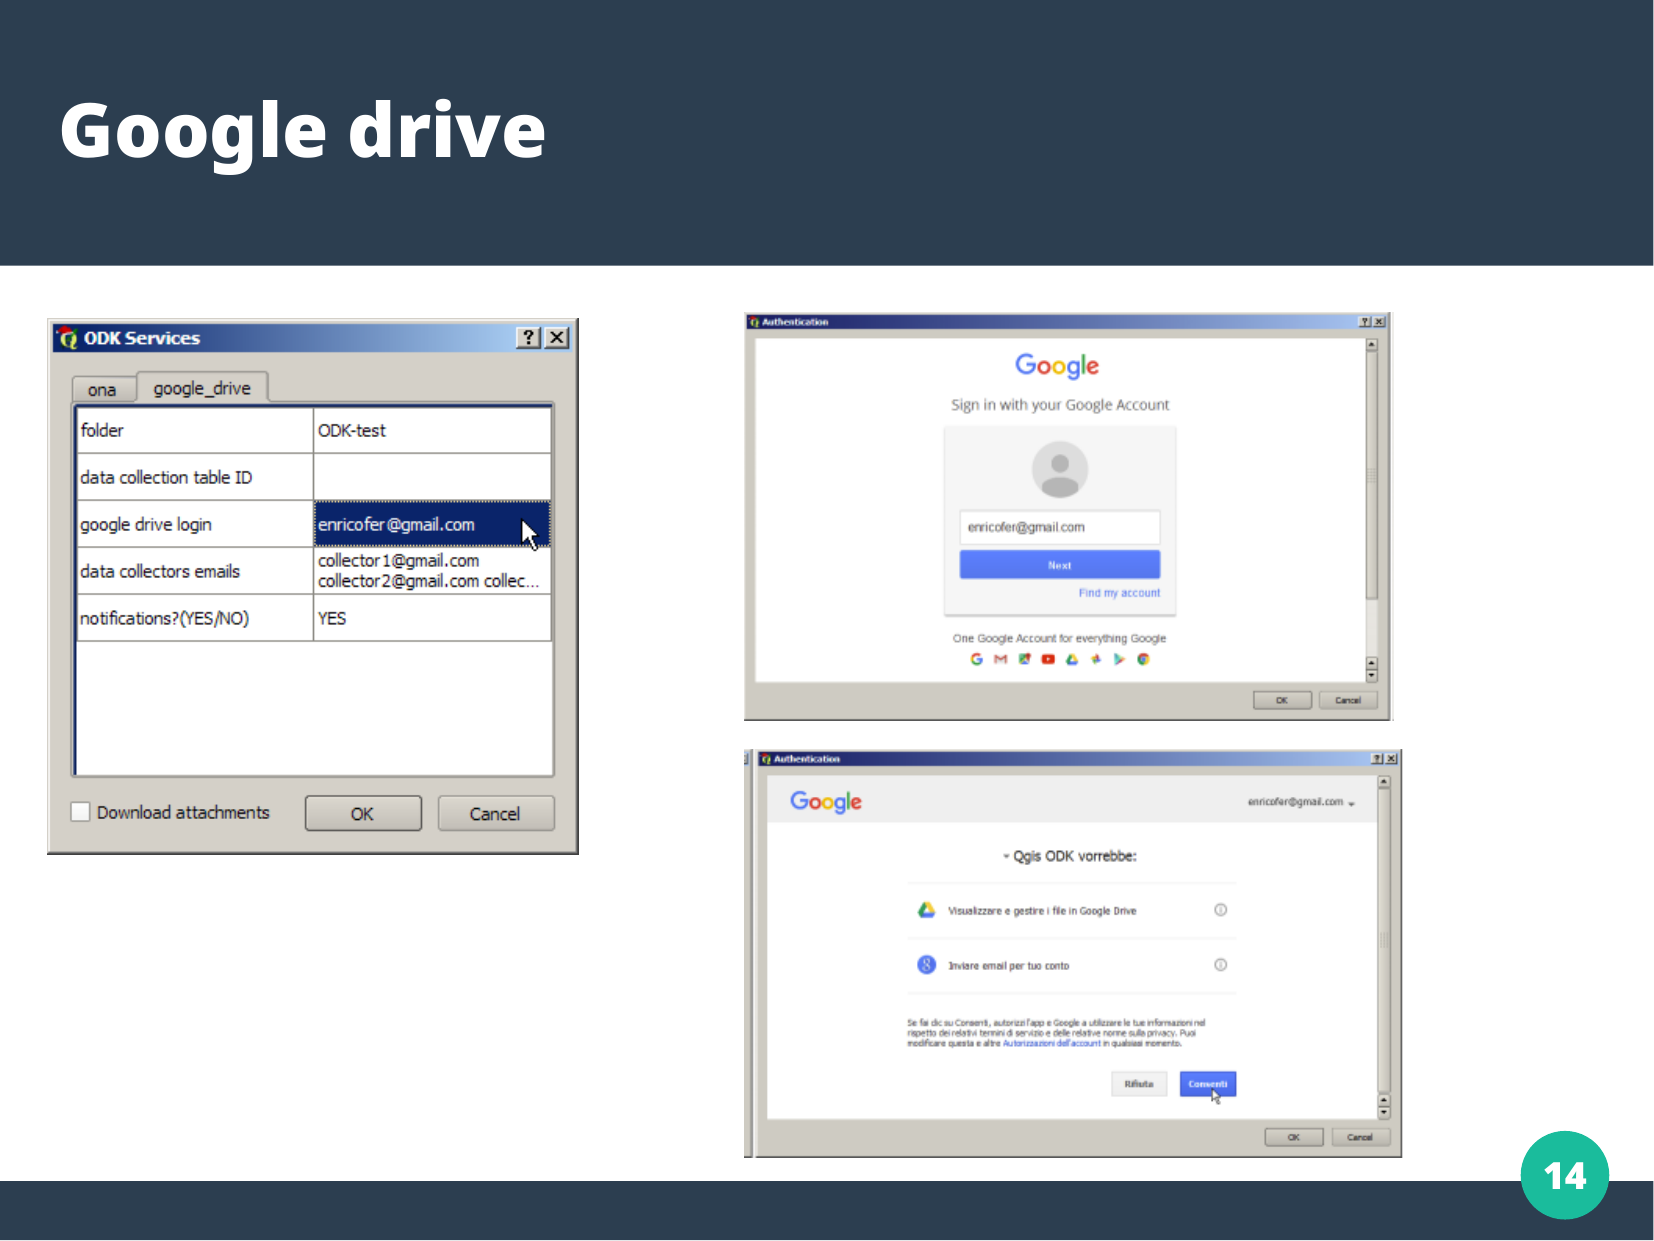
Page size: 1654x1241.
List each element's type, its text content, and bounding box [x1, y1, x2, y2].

title Google drive [59, 49, 1595, 207]
picture [47, 318, 579, 855]
picture [744, 749, 1404, 1158]
picture [744, 312, 1394, 721]
